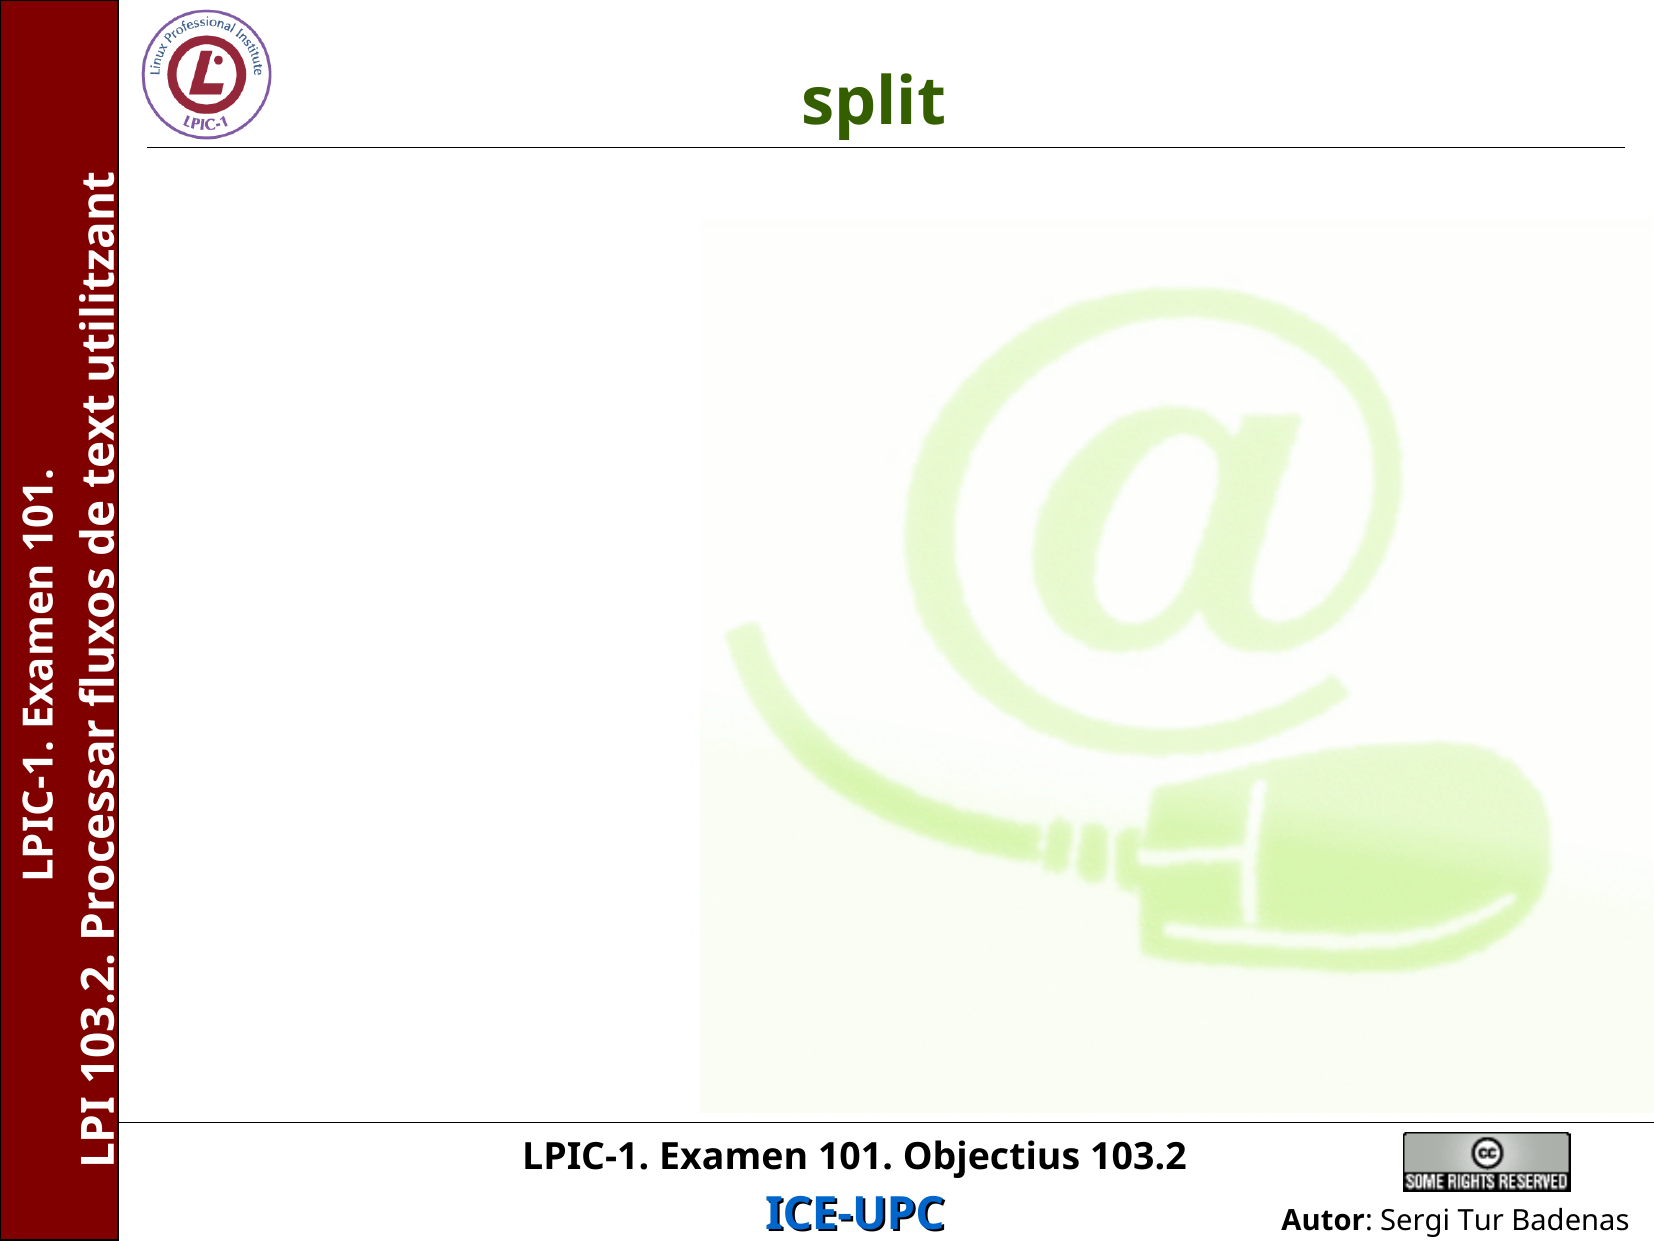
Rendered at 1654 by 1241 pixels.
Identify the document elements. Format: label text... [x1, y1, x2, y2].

title split [129, 55, 1619, 142]
picture [135, 5, 277, 55]
picture [700, 217, 1654, 1113]
picture [1403, 1132, 1571, 1192]
